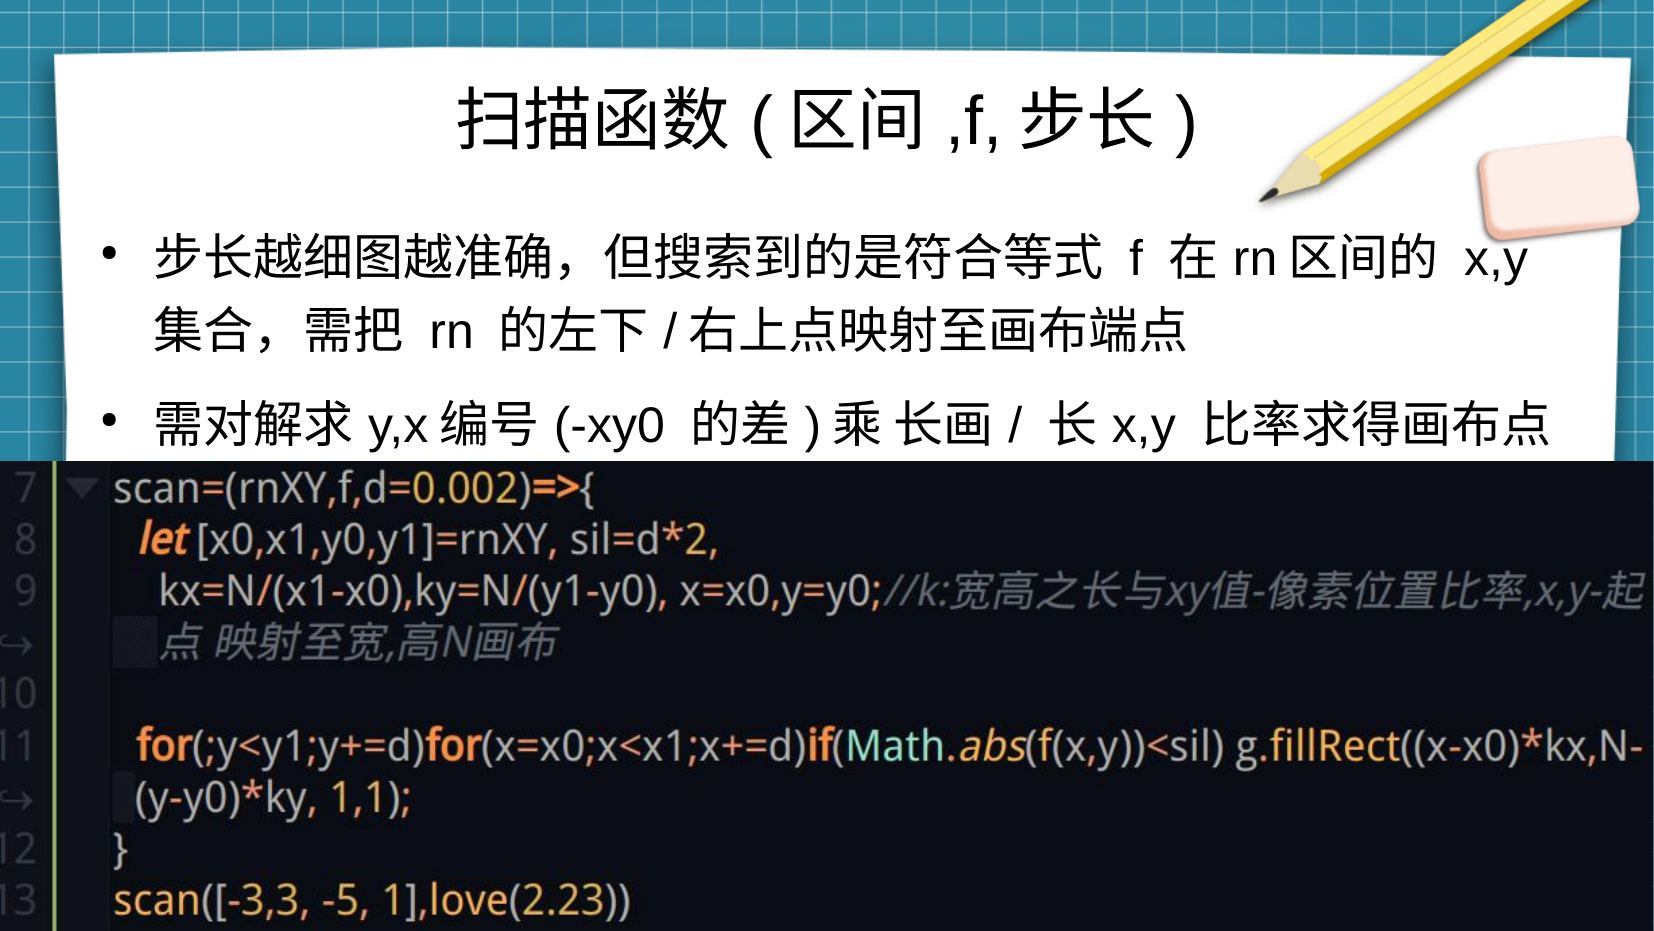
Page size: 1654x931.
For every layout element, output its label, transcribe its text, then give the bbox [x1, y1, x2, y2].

list 步长越细图越准确，但搜索到的是符合等式 f 在rn区间的 x,y 集合，需把 rn 的左下/右上点映射至画布端点 需对解求y,x编号(-xy0 的差)乘 长画/ 长x,y 比率求得画布点 [82, 217, 1571, 461]
title 扫描函数(区间,f,步长) [82, 37, 1571, 193]
picture [0, 0, 1654, 931]
